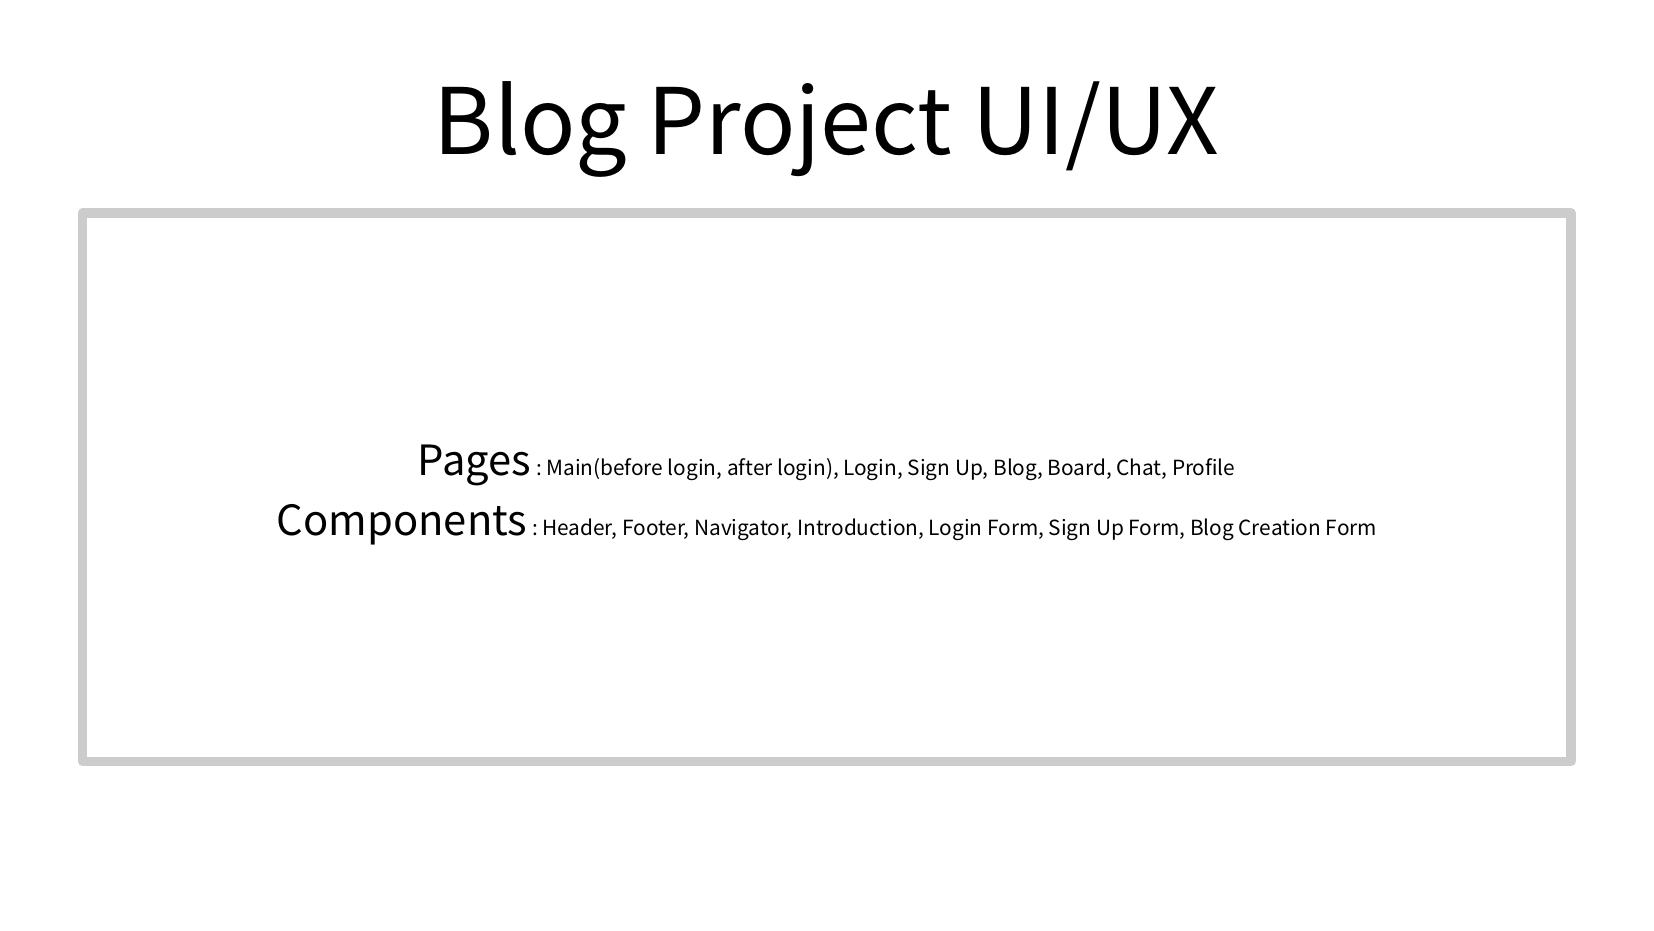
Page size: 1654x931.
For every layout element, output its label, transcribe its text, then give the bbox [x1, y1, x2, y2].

subtitle Pages : Main(before login, after login), Login, Sign Up, Blog, Board, Chat, Profile Components : Header, Footer, Navigator, Introduction, Login Form, Sign Up Form, Blog Creation Form [82, 212, 1571, 762]
title Blog Project UI/UX [82, 37, 1571, 193]
